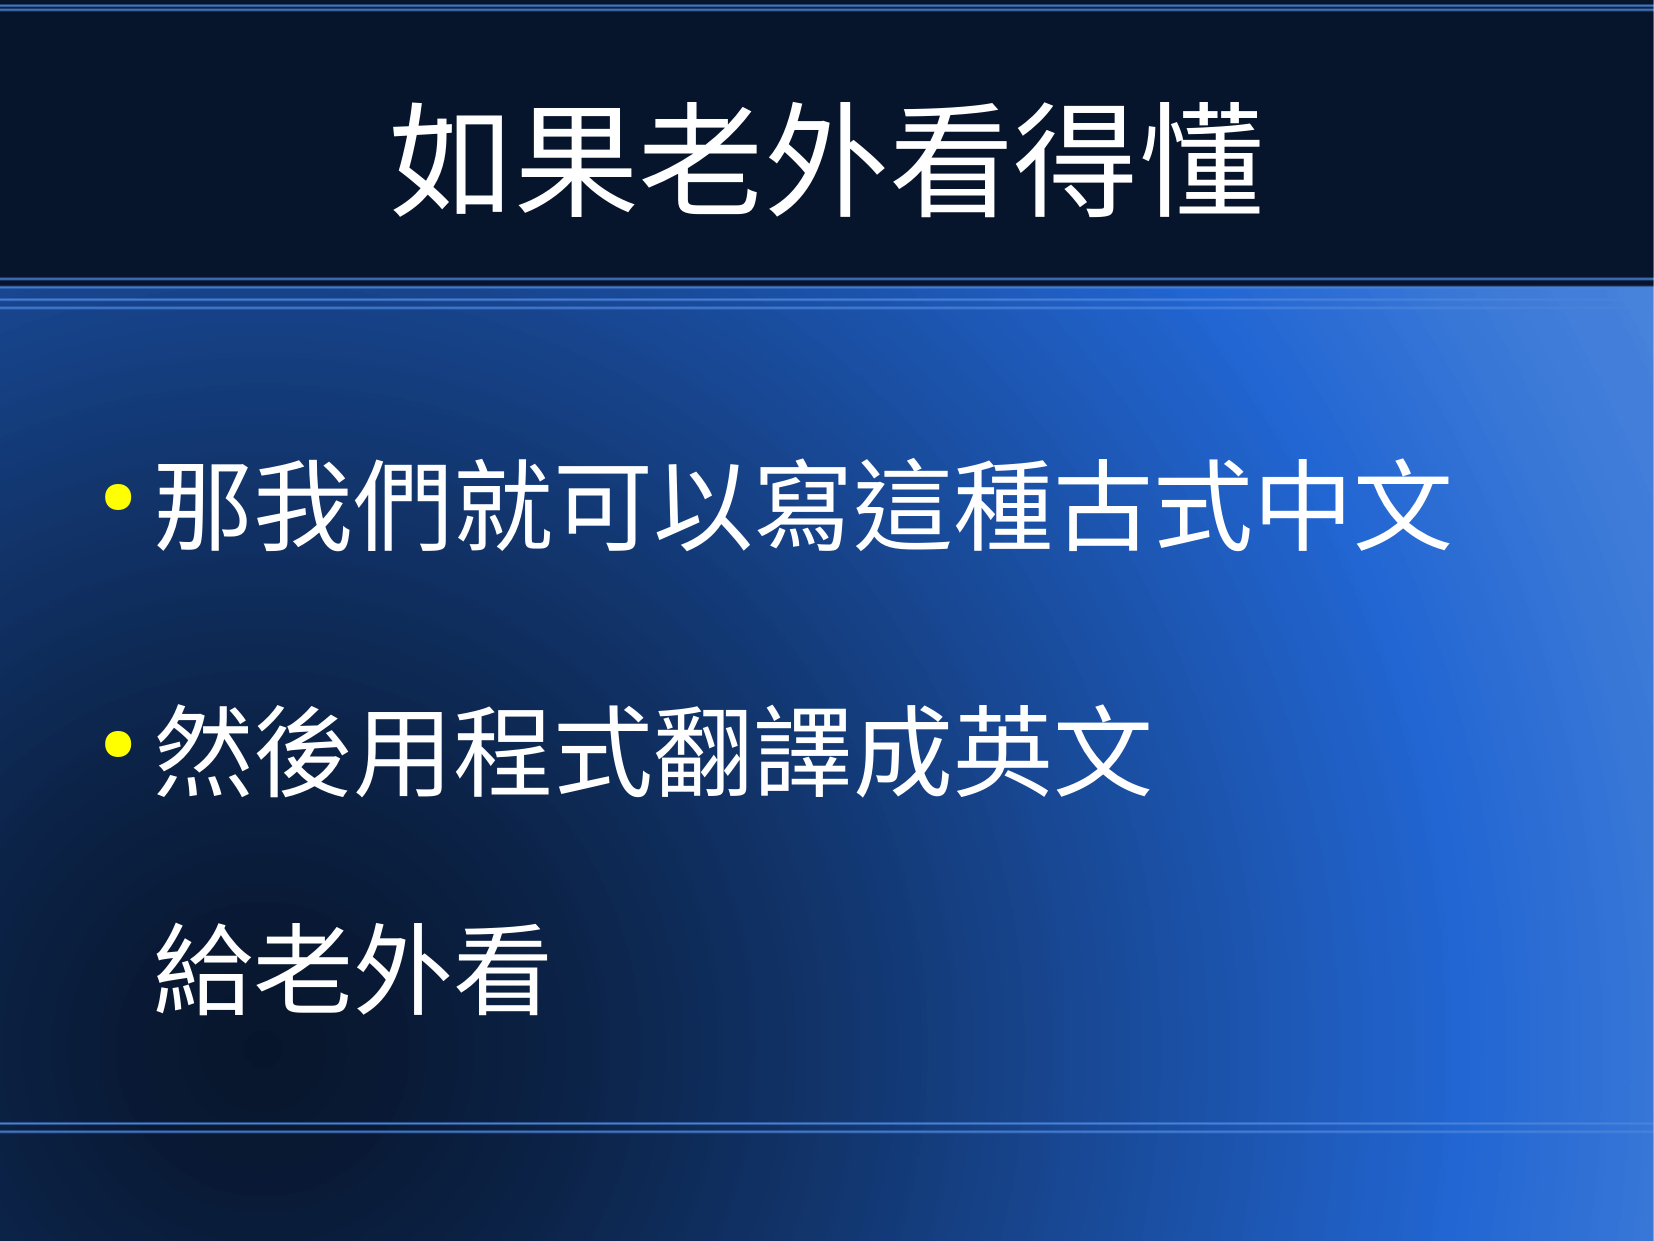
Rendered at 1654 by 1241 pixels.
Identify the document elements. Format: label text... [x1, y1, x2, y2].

list 那我們就可以寫這種古式中文 然後用程式翻譯成英文 給老外看 [82, 355, 1571, 1241]
picture [0, 0, 1654, 1241]
title 如果老外看得懂 [82, 49, 1571, 257]
